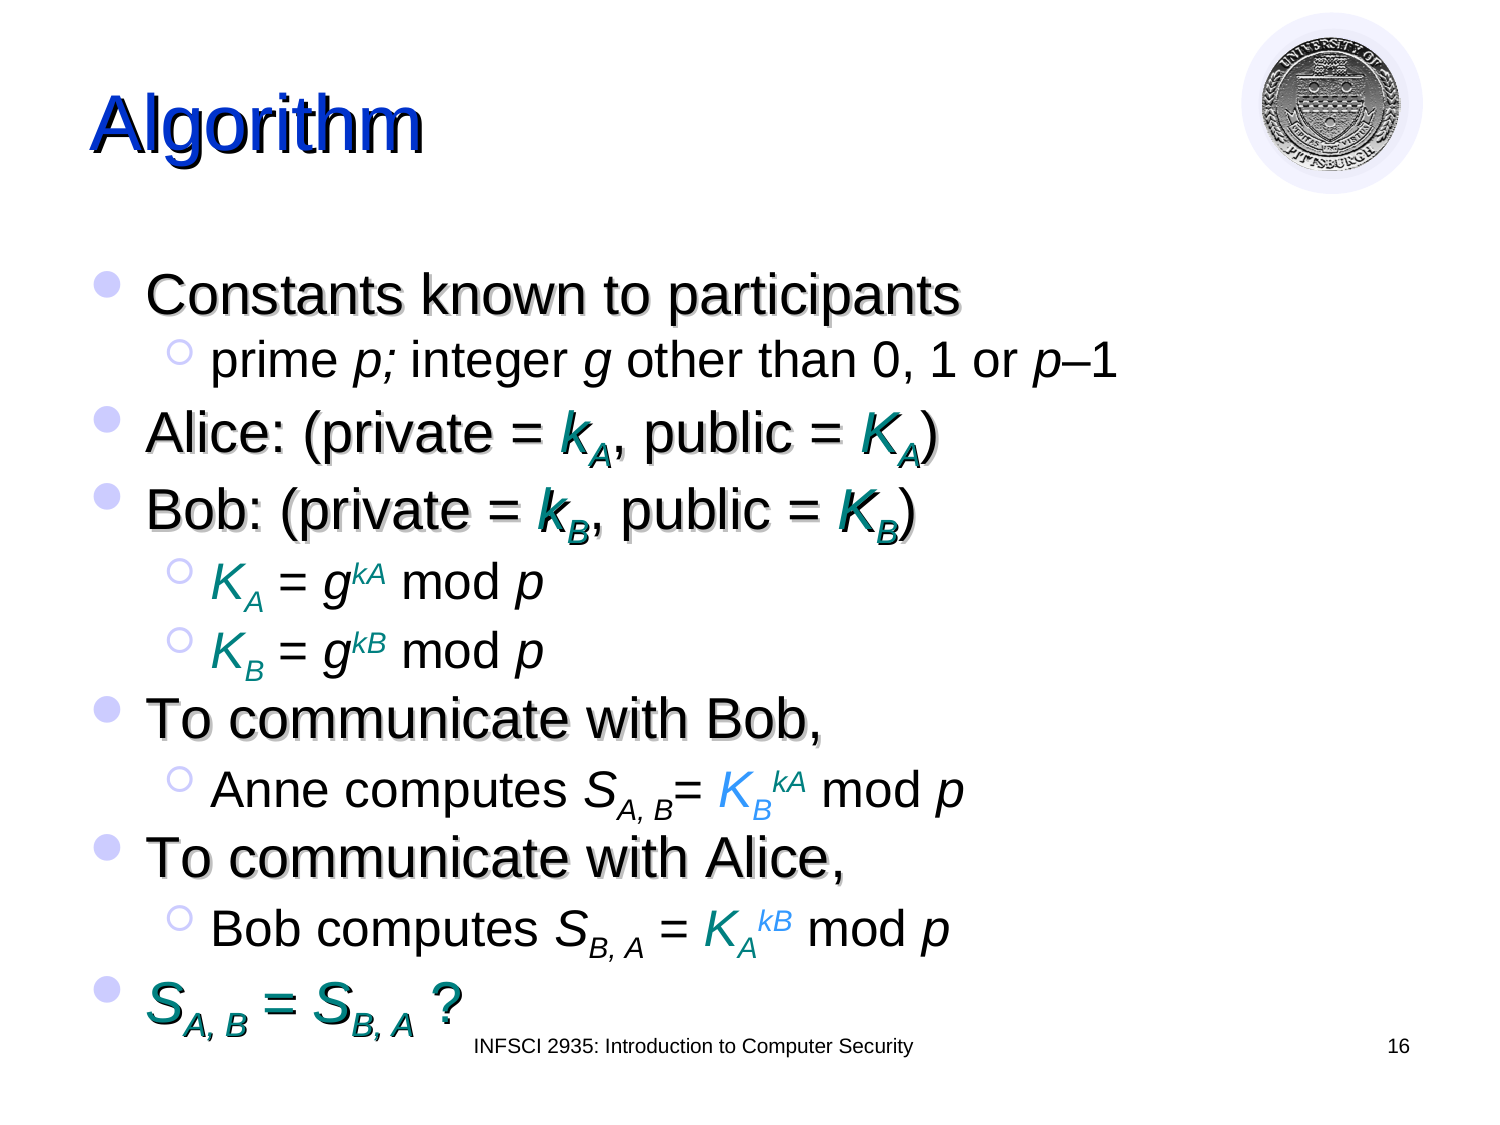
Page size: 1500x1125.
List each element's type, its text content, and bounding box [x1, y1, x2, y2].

list Constants known to participants prime p; integer g other than 0, 1 or p–1 Alice: (private = kA, public = KA) Bob: (private = kB, public = KB) KA = gkA mod p KB = gkB mod p To communicate with Bob, Anne computes SA, B= KBkA mod p To communicate with Alice, Bob computes SB, A = KAkB mod p SA, B = SB, A ? [75, 262, 1426, 1050]
title Algorithm [75, 24, 1426, 213]
